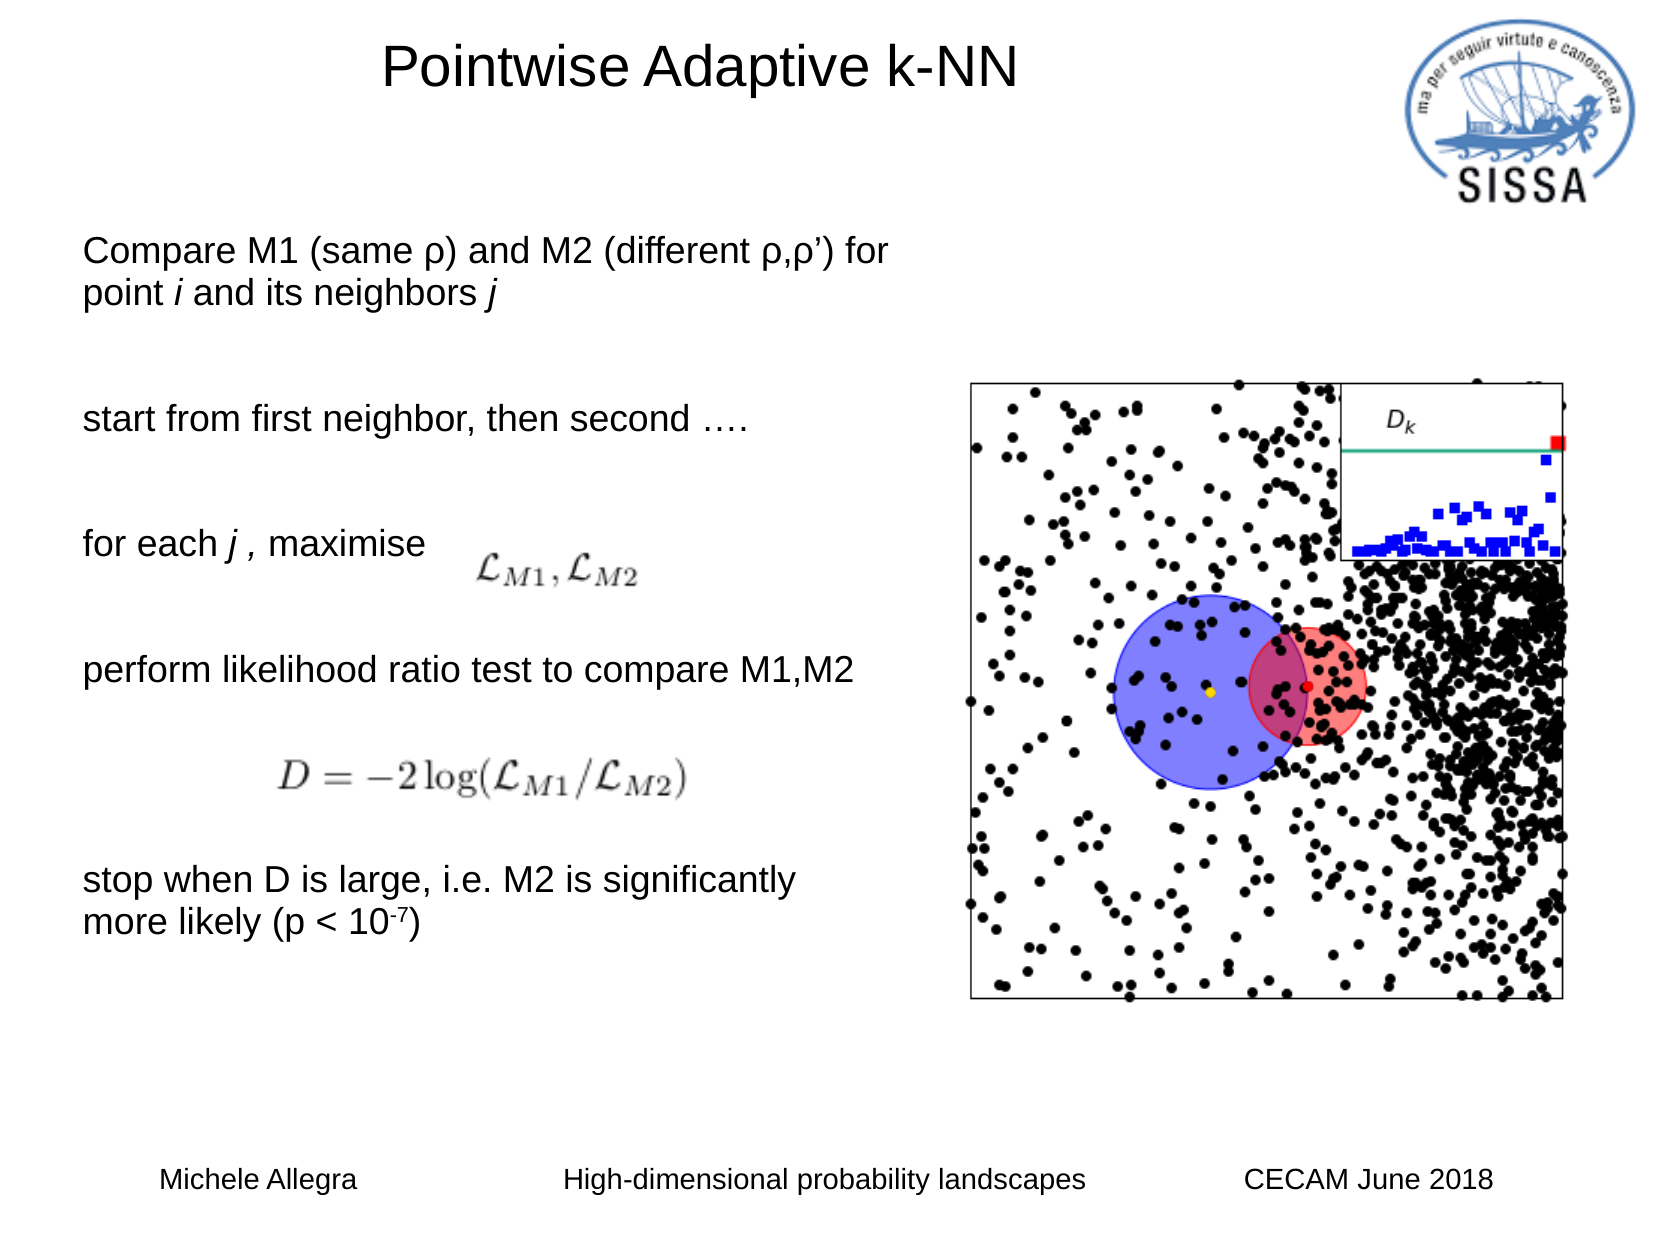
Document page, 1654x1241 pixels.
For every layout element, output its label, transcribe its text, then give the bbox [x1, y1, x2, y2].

text_box Compare M1 (same ρ) and M2 (different ρ,ρ’) for point i and its neighbors j start from first neighbor, then second …. for each j , maximise perform likelihood ratio test to compare M1,M2 stop when D is large, i.e. M2 is significantly more likely (p < 10-7) [47, 166, 981, 1090]
picture [1391, 16, 1652, 207]
title Pointwise Adaptive k-NN [82, 14, 1335, 118]
title Michele Allegra High-dimensional probability landscapes CECAM June 2018 [82, 1141, 1571, 1217]
picture [228, 716, 709, 845]
picture [435, 531, 664, 615]
picture [933, 353, 1607, 1028]
